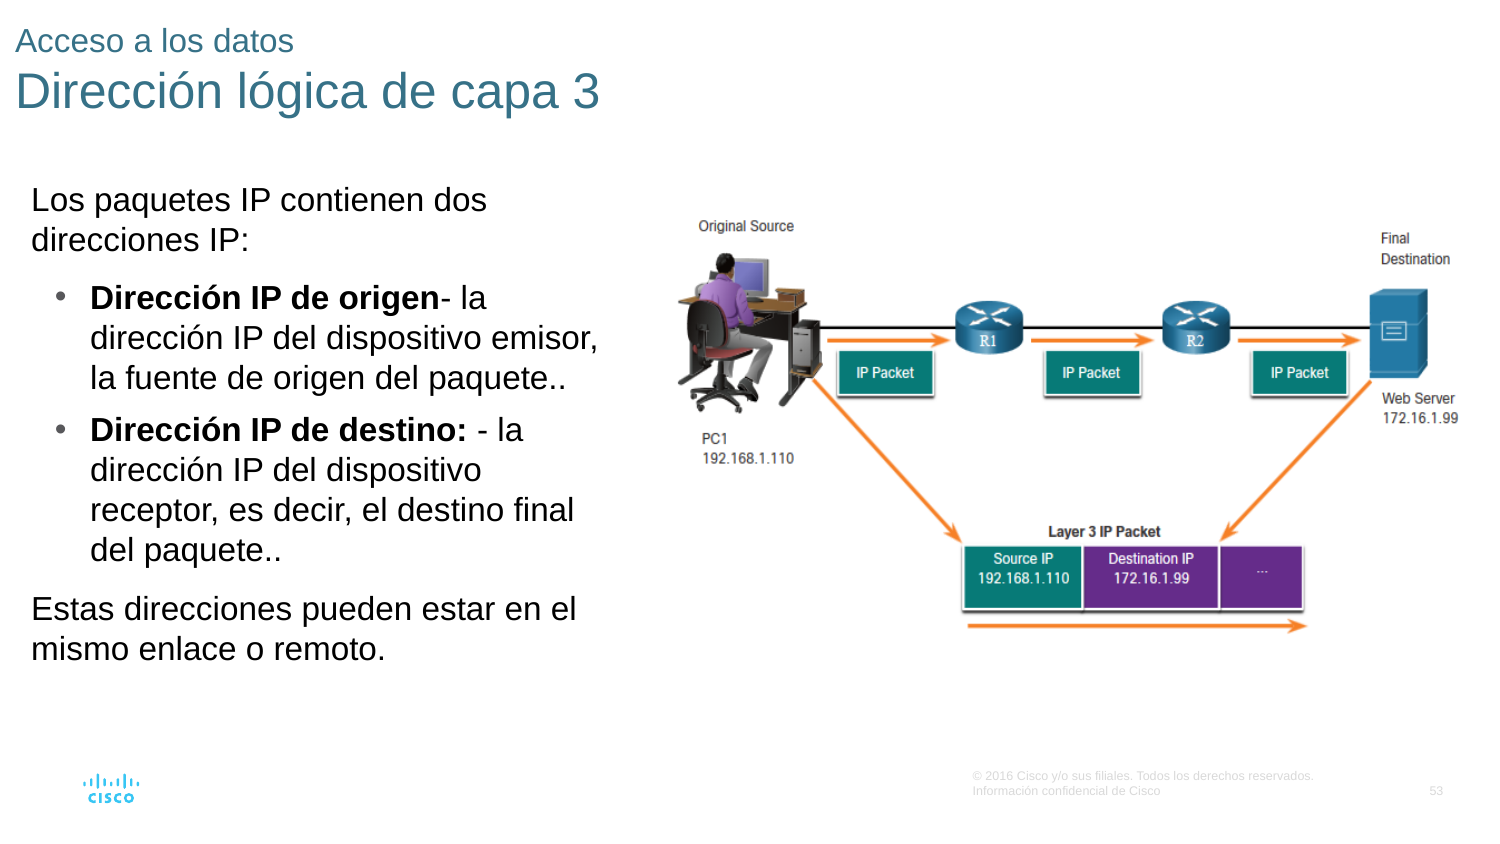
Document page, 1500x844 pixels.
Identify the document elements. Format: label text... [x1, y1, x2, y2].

list Los paquetes IP contienen dos direcciones IP: Dirección IP de origen- la dirección IP del dispositivo emisor, la fuente de origen del paquete.. Dirección IP de destino: - la dirección IP del dispositivo receptor, es decir, el destino final del paquete.. Estas direcciones pueden estar en el mismo enlace o remoto. [16, 170, 640, 738]
title Acceso a los datos Dirección lógica de capa 3 [0, 6, 1500, 131]
picture [668, 202, 1470, 641]
